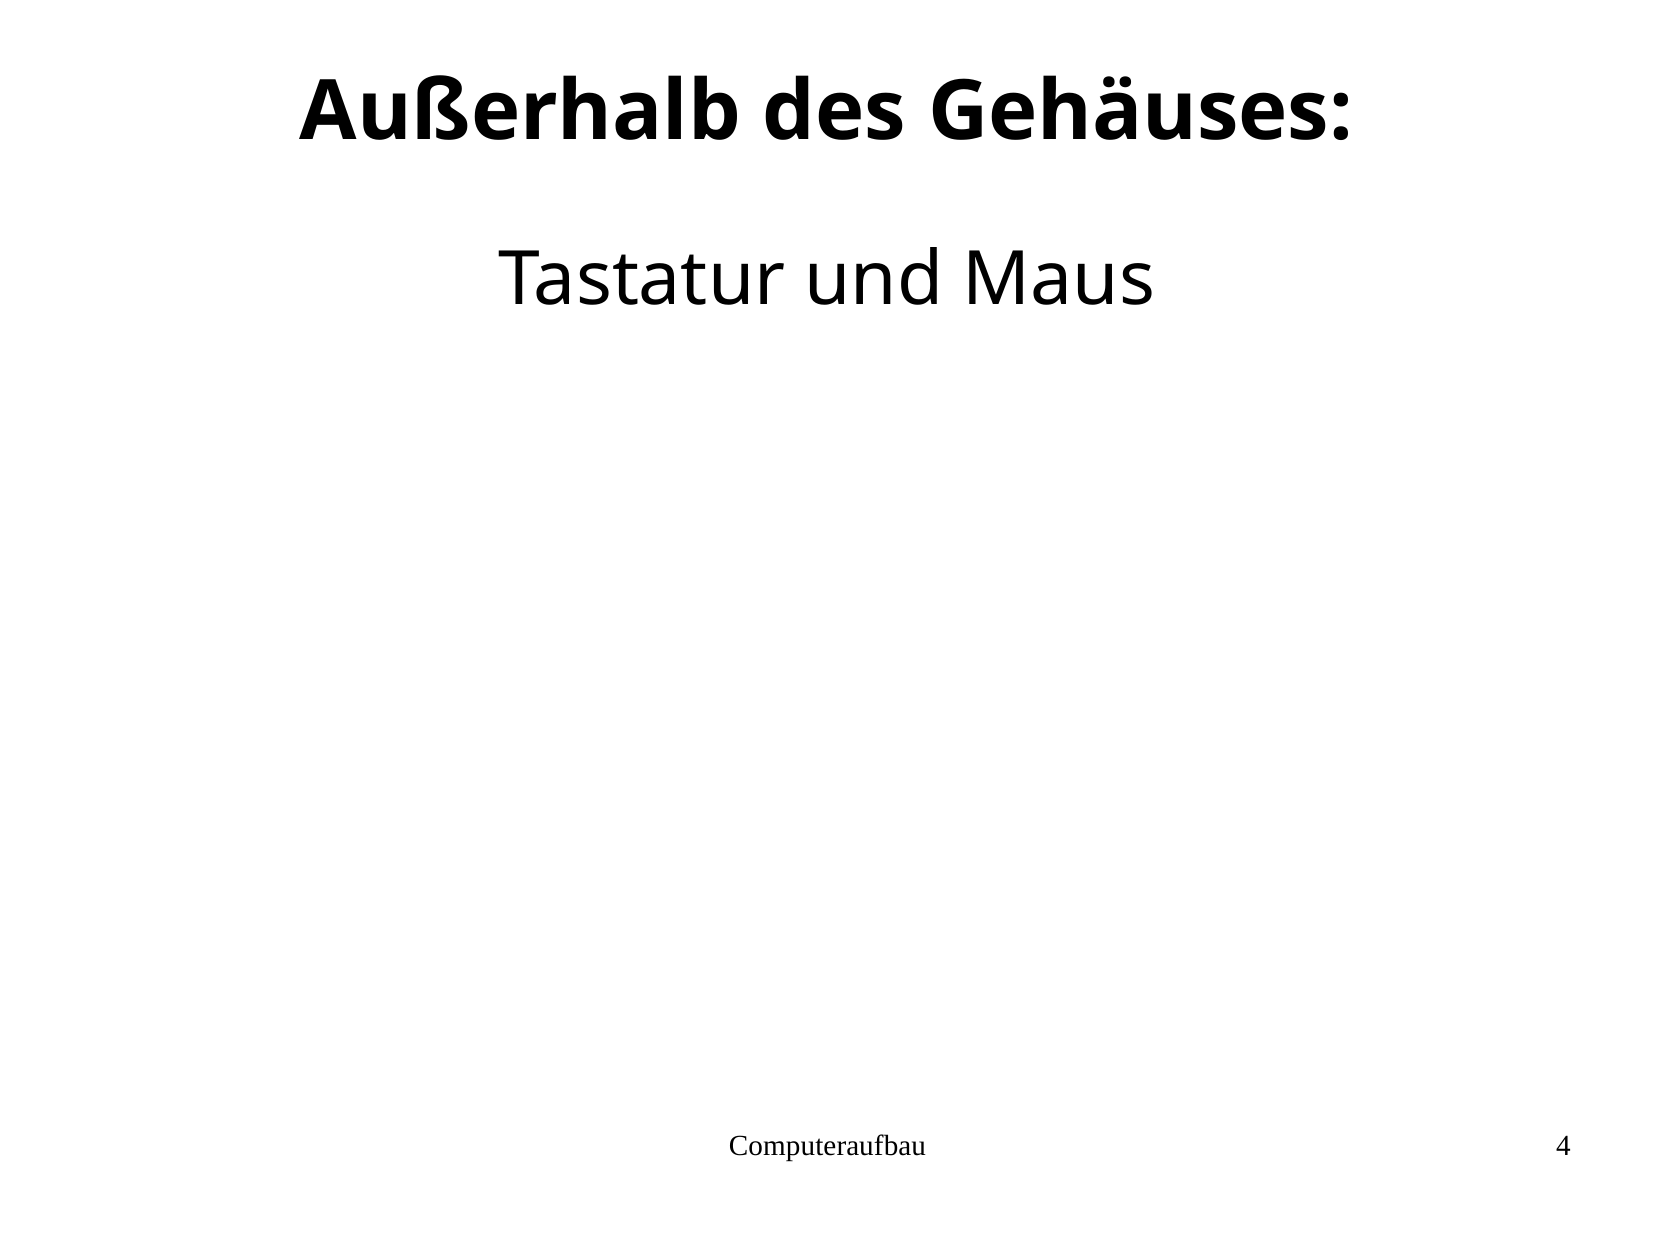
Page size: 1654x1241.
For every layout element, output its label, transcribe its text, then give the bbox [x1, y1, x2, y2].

title Außerhalb des Gehäuses: [82, 49, 1571, 166]
list Tastatur und Maus [82, 224, 1571, 1111]
